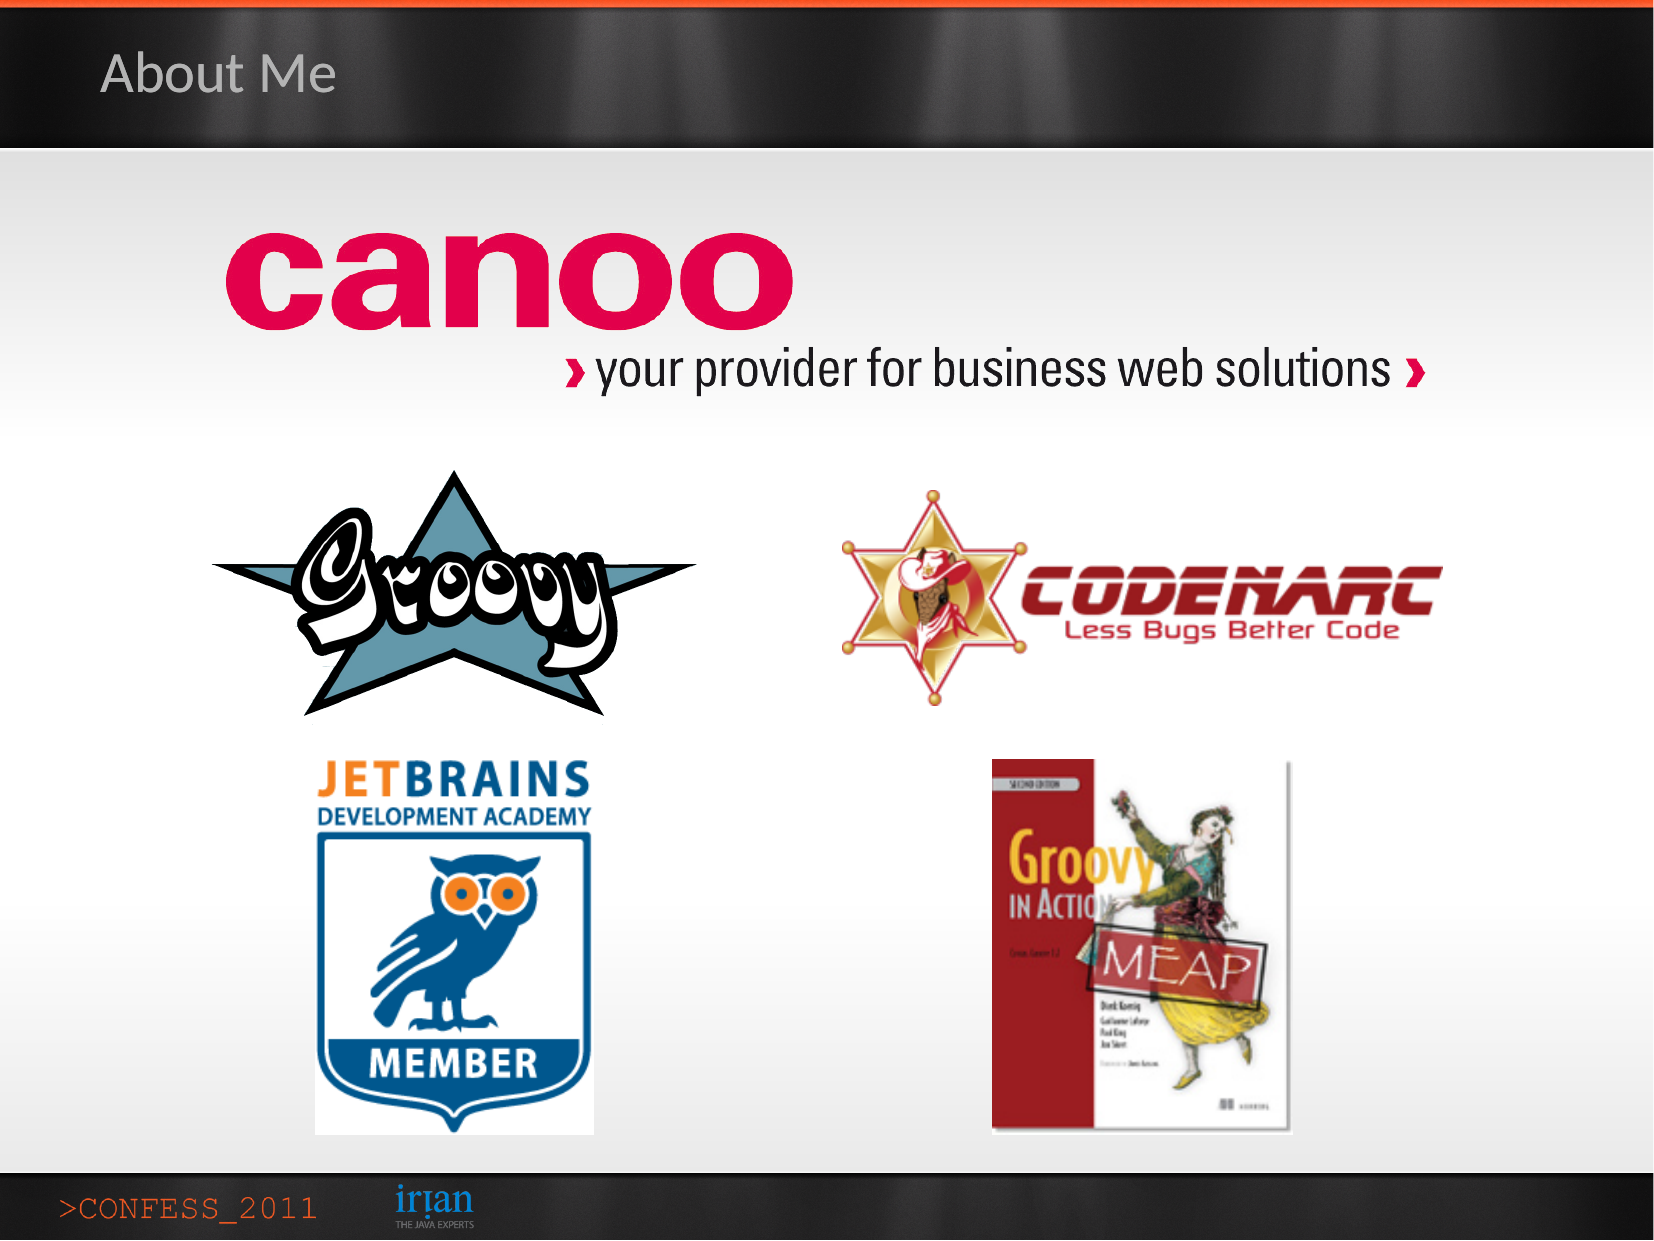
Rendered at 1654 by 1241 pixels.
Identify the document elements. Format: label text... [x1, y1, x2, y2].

title About Me [100, 6, 1589, 151]
picture [0, 0, 1654, 1240]
